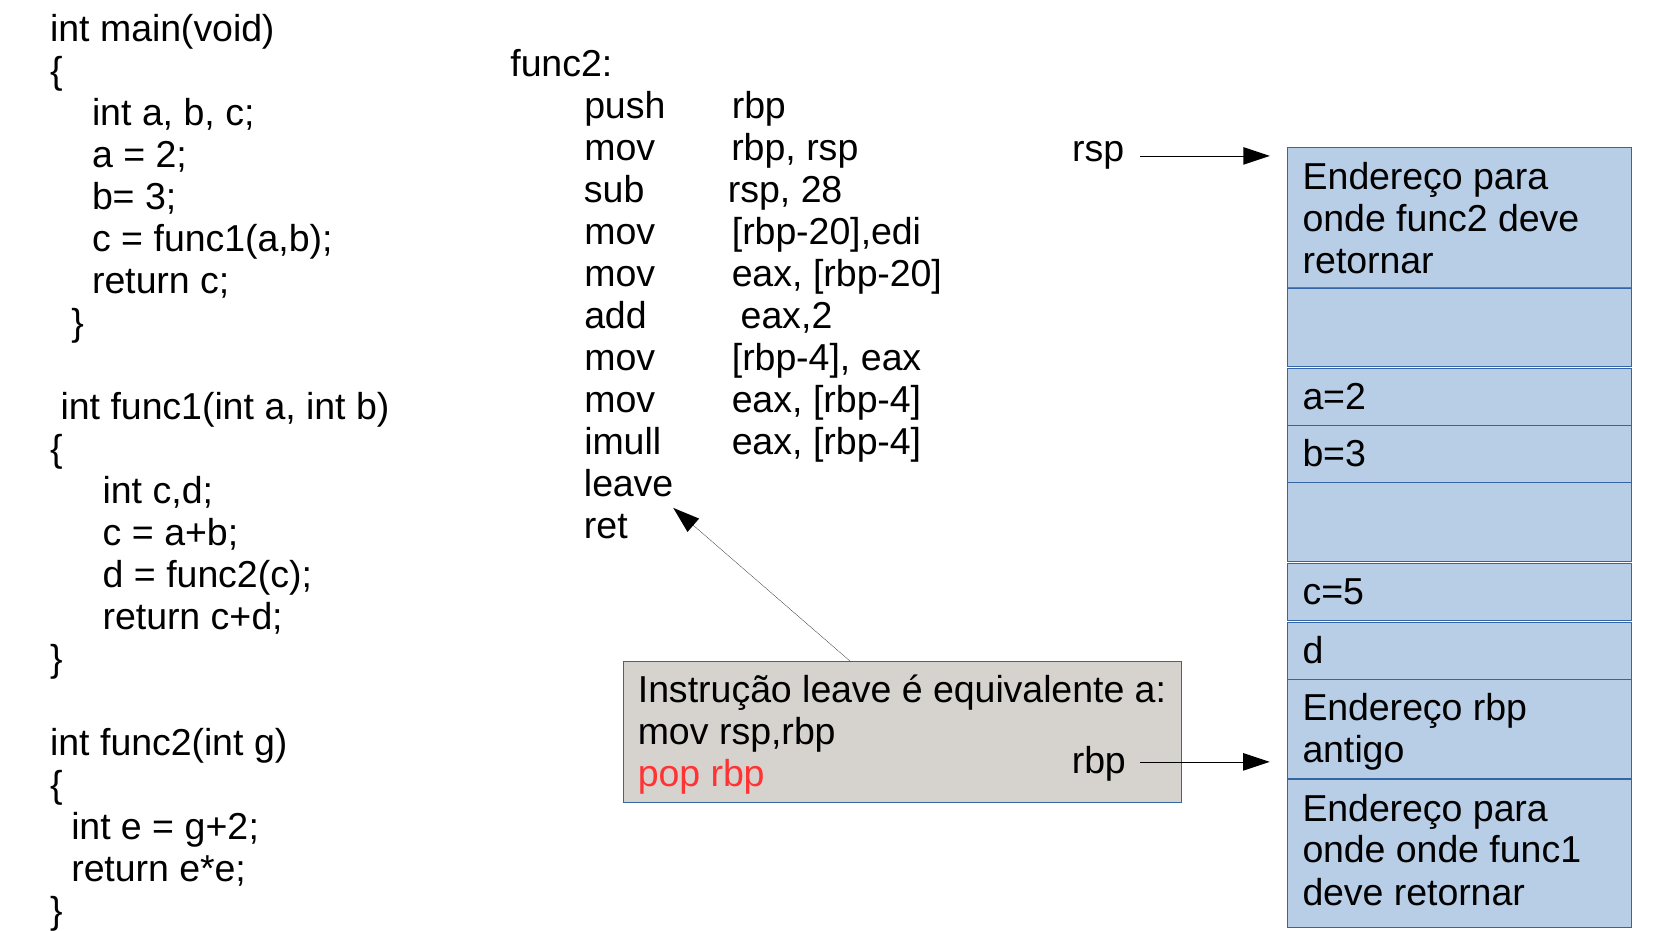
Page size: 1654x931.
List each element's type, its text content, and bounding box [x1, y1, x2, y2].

text_box c=5 [1287, 563, 1632, 621]
text_box [1287, 483, 1632, 562]
text_box func2: push rbp mov rbp, rsp sub rsp, 28 mov [rbp-20],edi mov eax, [rbp-20] add eax,2 mov [rbp-4], eax mov eax, [rbp-4] imull eax, [rbp-4] leave ret [495, 35, 1028, 807]
text_box Endereço para onde func2 deve retornar [1287, 147, 1632, 289]
text_box rsp [1057, 120, 1139, 178]
text_box b=3 [1287, 426, 1632, 483]
text_box [1287, 289, 1632, 367]
text_box Instrução leave é equivalente a: mov rsp,rbp pop rbp [623, 661, 1182, 803]
text_box Endereço rbp antigo [1287, 680, 1632, 779]
text_box d [1287, 622, 1632, 680]
text_box a=2 [1287, 368, 1632, 426]
text_box Endereço para onde onde func1 deve retornar [1287, 779, 1632, 928]
text_box rbp [1057, 731, 1141, 789]
text_box int main(void) { int a, b, c; a = 2; b= 3; c = func1(a,b); return c; } int func1(int a, int b) { int c,d; c = a+b; d = func2(c); return c+d; } int func2(int g) { int e = g+2; return e*e; } [35, 0, 449, 931]
